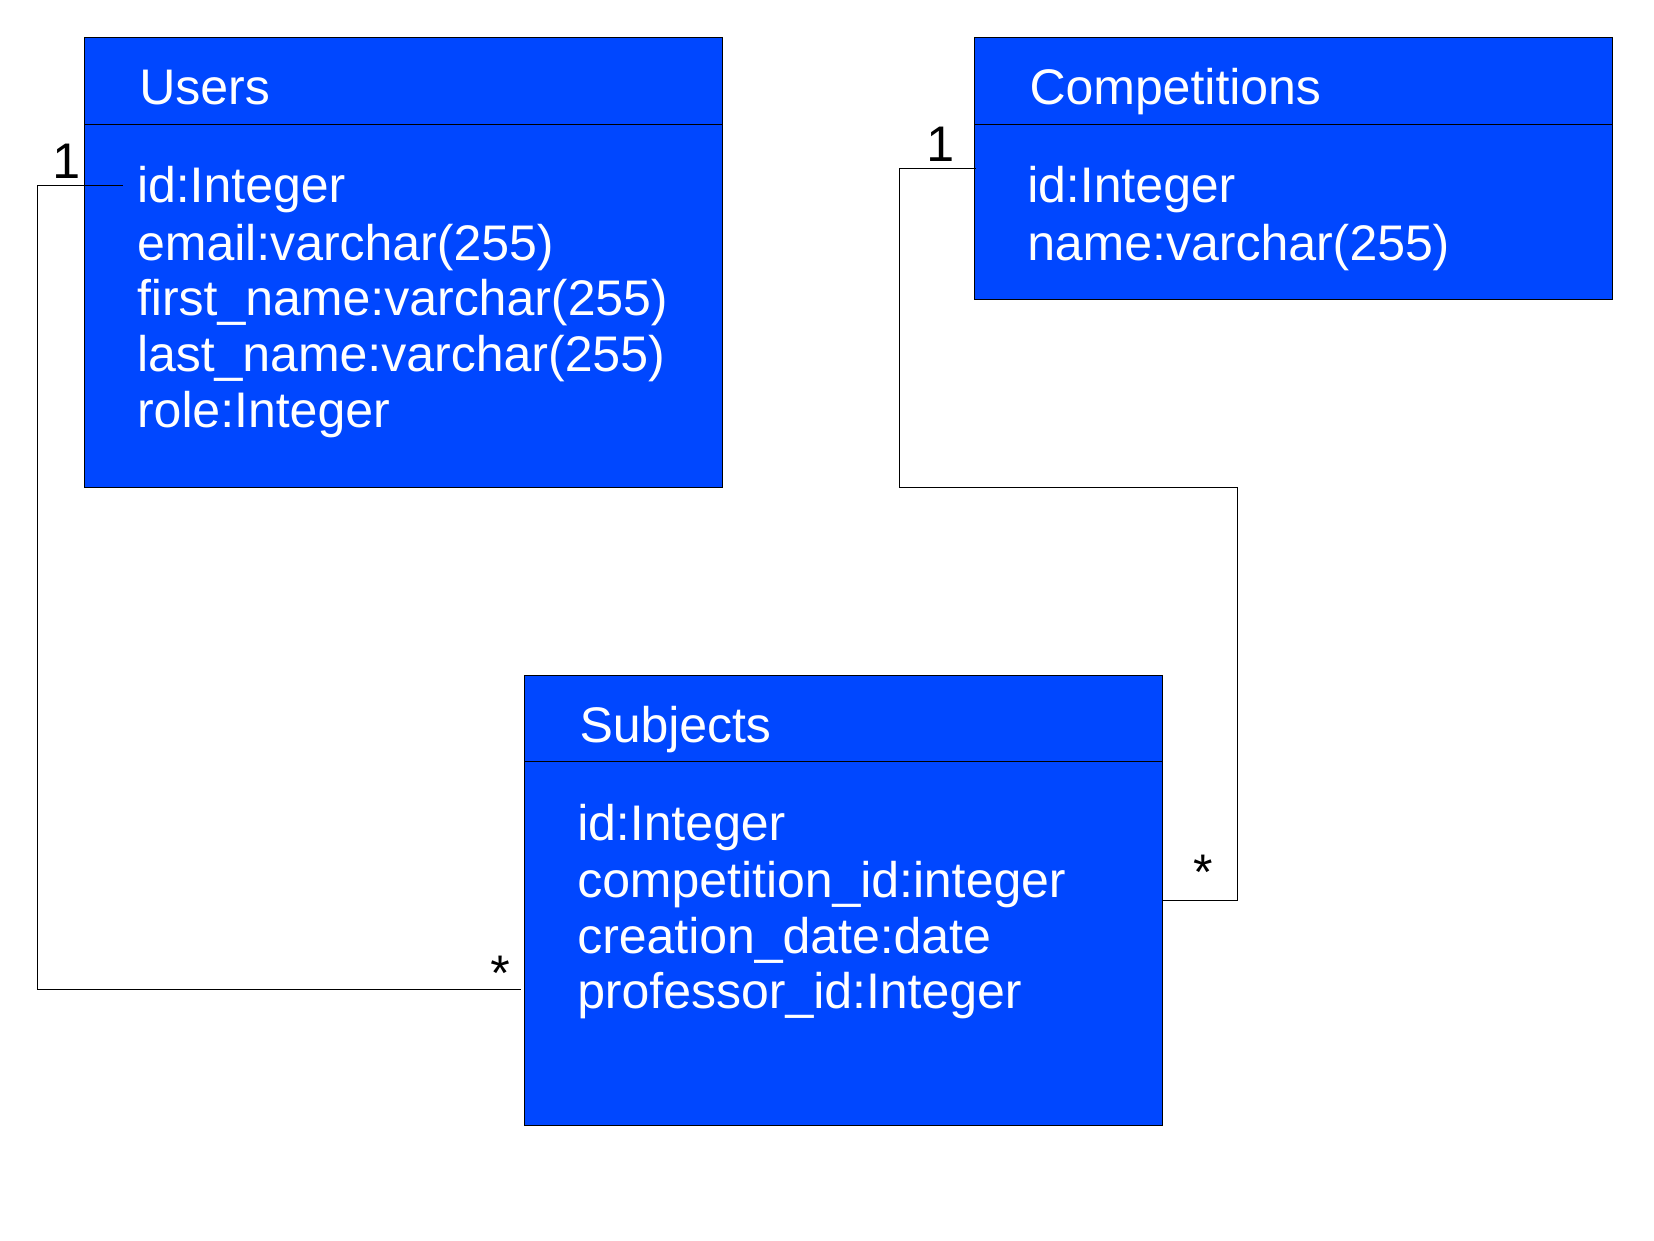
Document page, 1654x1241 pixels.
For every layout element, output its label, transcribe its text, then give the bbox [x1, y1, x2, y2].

text_box [84, 37, 723, 124]
text_box competition_id:integer creation_date:date professor_id:Integer [562, 844, 1081, 1027]
text_box 1 [911, 108, 969, 180]
text_box id:Integer [1012, 150, 1251, 221]
text_box [524, 675, 1163, 1126]
text_box Subjects [564, 689, 787, 761]
text_box Competitions [1014, 51, 1337, 123]
text_box Users [124, 51, 285, 123]
text_box * [1178, 837, 1228, 908]
text_box 1 [37, 126, 95, 197]
text_box * [475, 937, 525, 1009]
text_box id:Integer [562, 787, 801, 859]
text_box [974, 37, 1613, 300]
text_box email:varchar(255) first_name:varchar(255) last_name:varchar(255) role:Integer [122, 207, 683, 446]
text_box id:Integer [122, 150, 361, 221]
text_box name:varchar(255) [1012, 207, 1465, 334]
text_box [84, 125, 723, 488]
